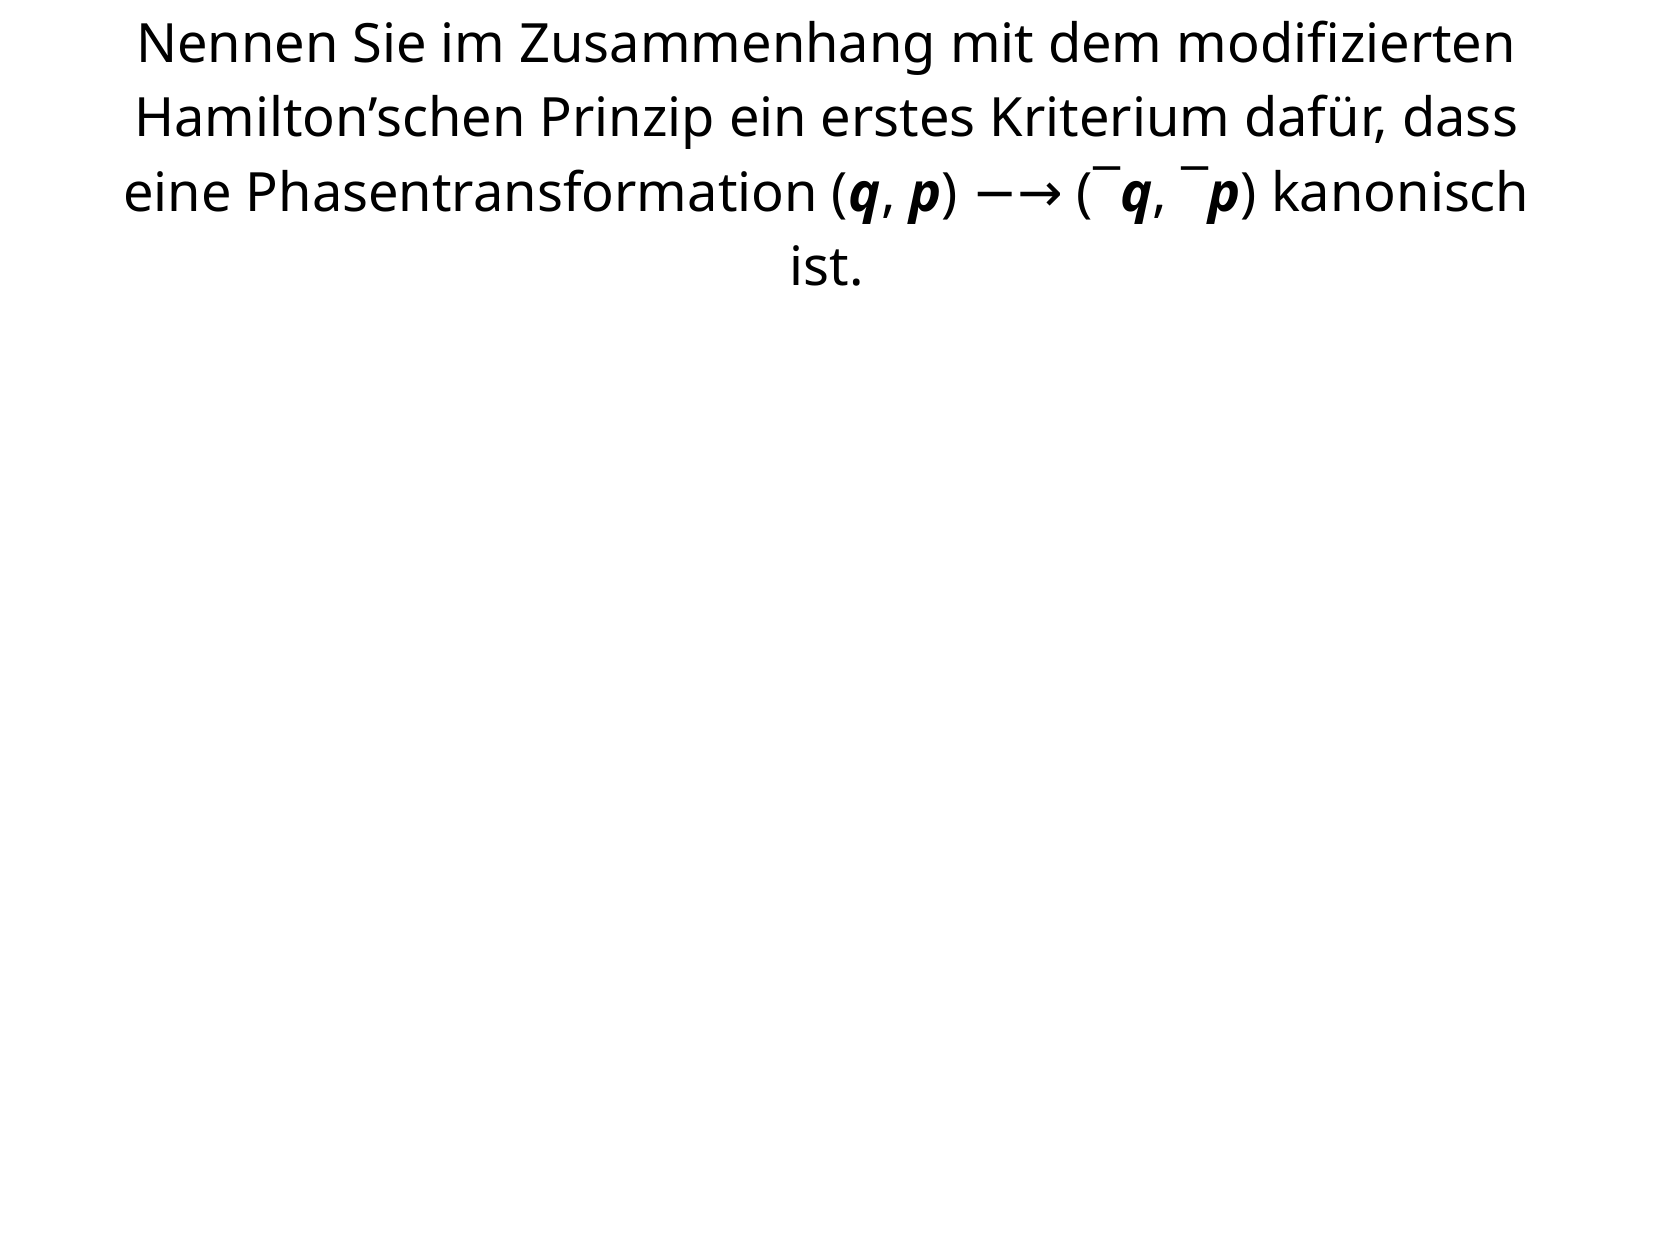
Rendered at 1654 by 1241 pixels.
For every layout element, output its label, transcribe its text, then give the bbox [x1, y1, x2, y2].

title Nennen Sie im Zusammenhang mit dem modifizierten Hamilton’schen Prinzip ein erstes Kriterium dafür, dass eine Phasentransformation (q, p) −→ (¯q, ¯p) kanonisch ist. [82, 23, 1571, 283]
